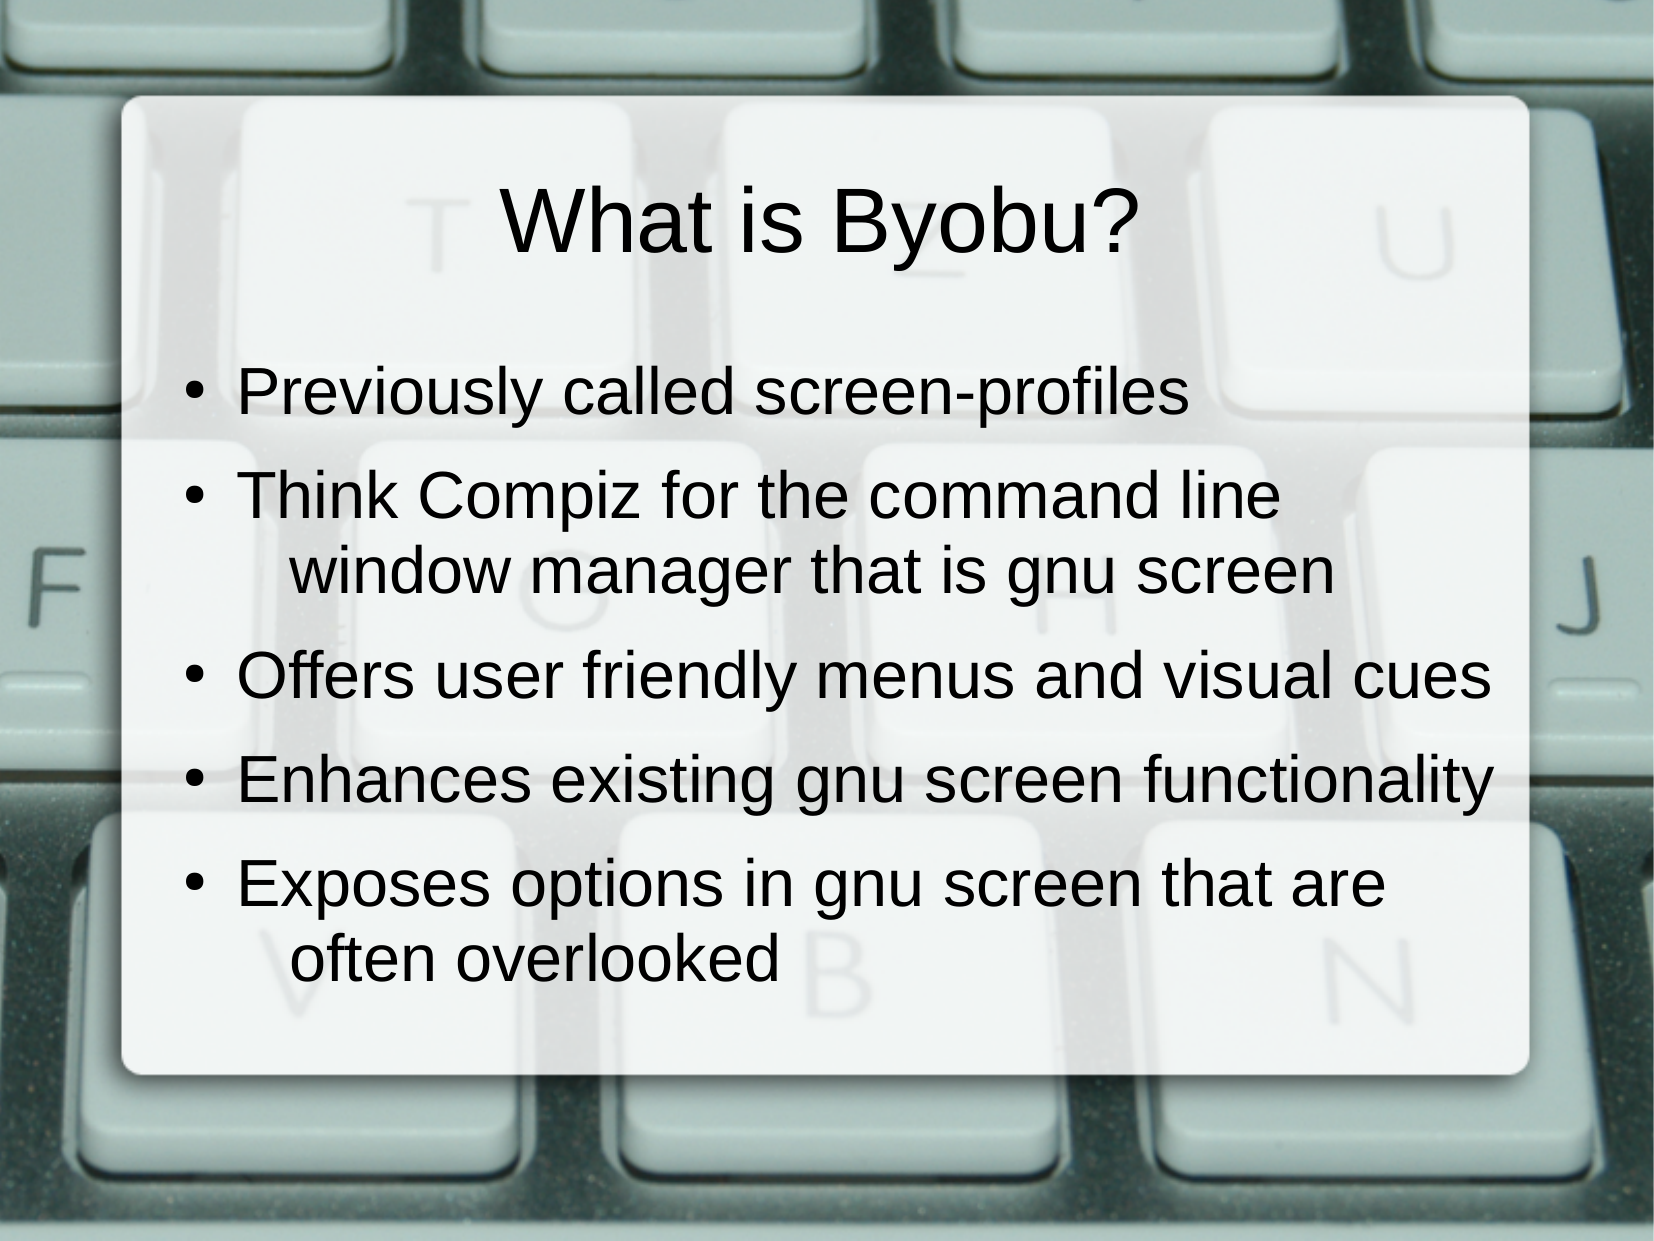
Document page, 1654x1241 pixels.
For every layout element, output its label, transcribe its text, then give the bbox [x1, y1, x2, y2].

title What is Byobu? [135, 125, 1506, 318]
picture [0, 0, 1654, 1241]
list Previously called screen-profiles Think Compiz for the command line window manager that is gnu screen Offers user friendly menus and visual cues Enhances existing gnu screen functionality Exposes options in gnu screen that are often overlooked [147, 354, 1506, 1159]
